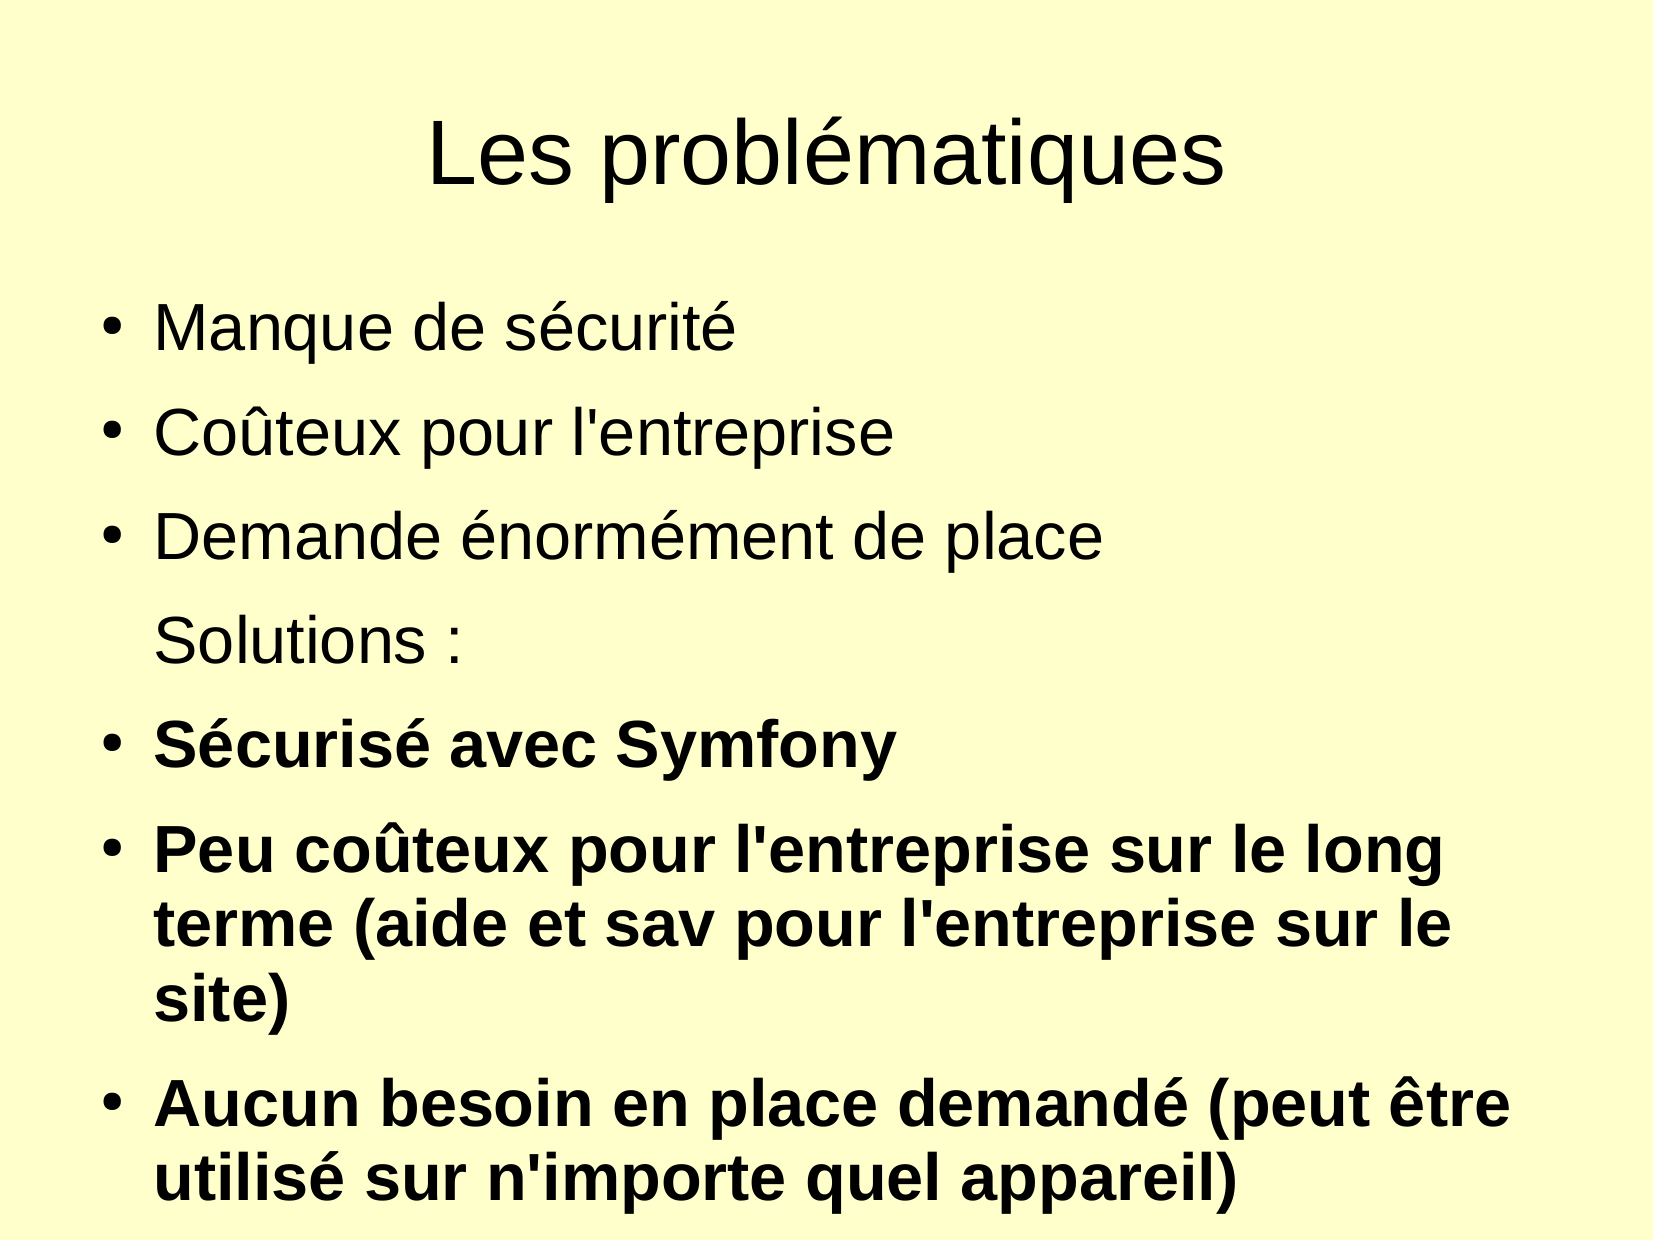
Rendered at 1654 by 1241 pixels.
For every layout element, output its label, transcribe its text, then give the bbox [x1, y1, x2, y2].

title Les problématiques [82, 49, 1571, 257]
list Manque de sécurité Coûteux pour l'entreprise Demande énormément de place Solutions : Sécurisé avec Symfony Peu coûteux pour l'entreprise sur le long terme (aide et sav pour l'entreprise sur le site) Aucun besoin en place demandé (peut être utilisé sur n'importe quel appareil) [82, 290, 1571, 1216]
